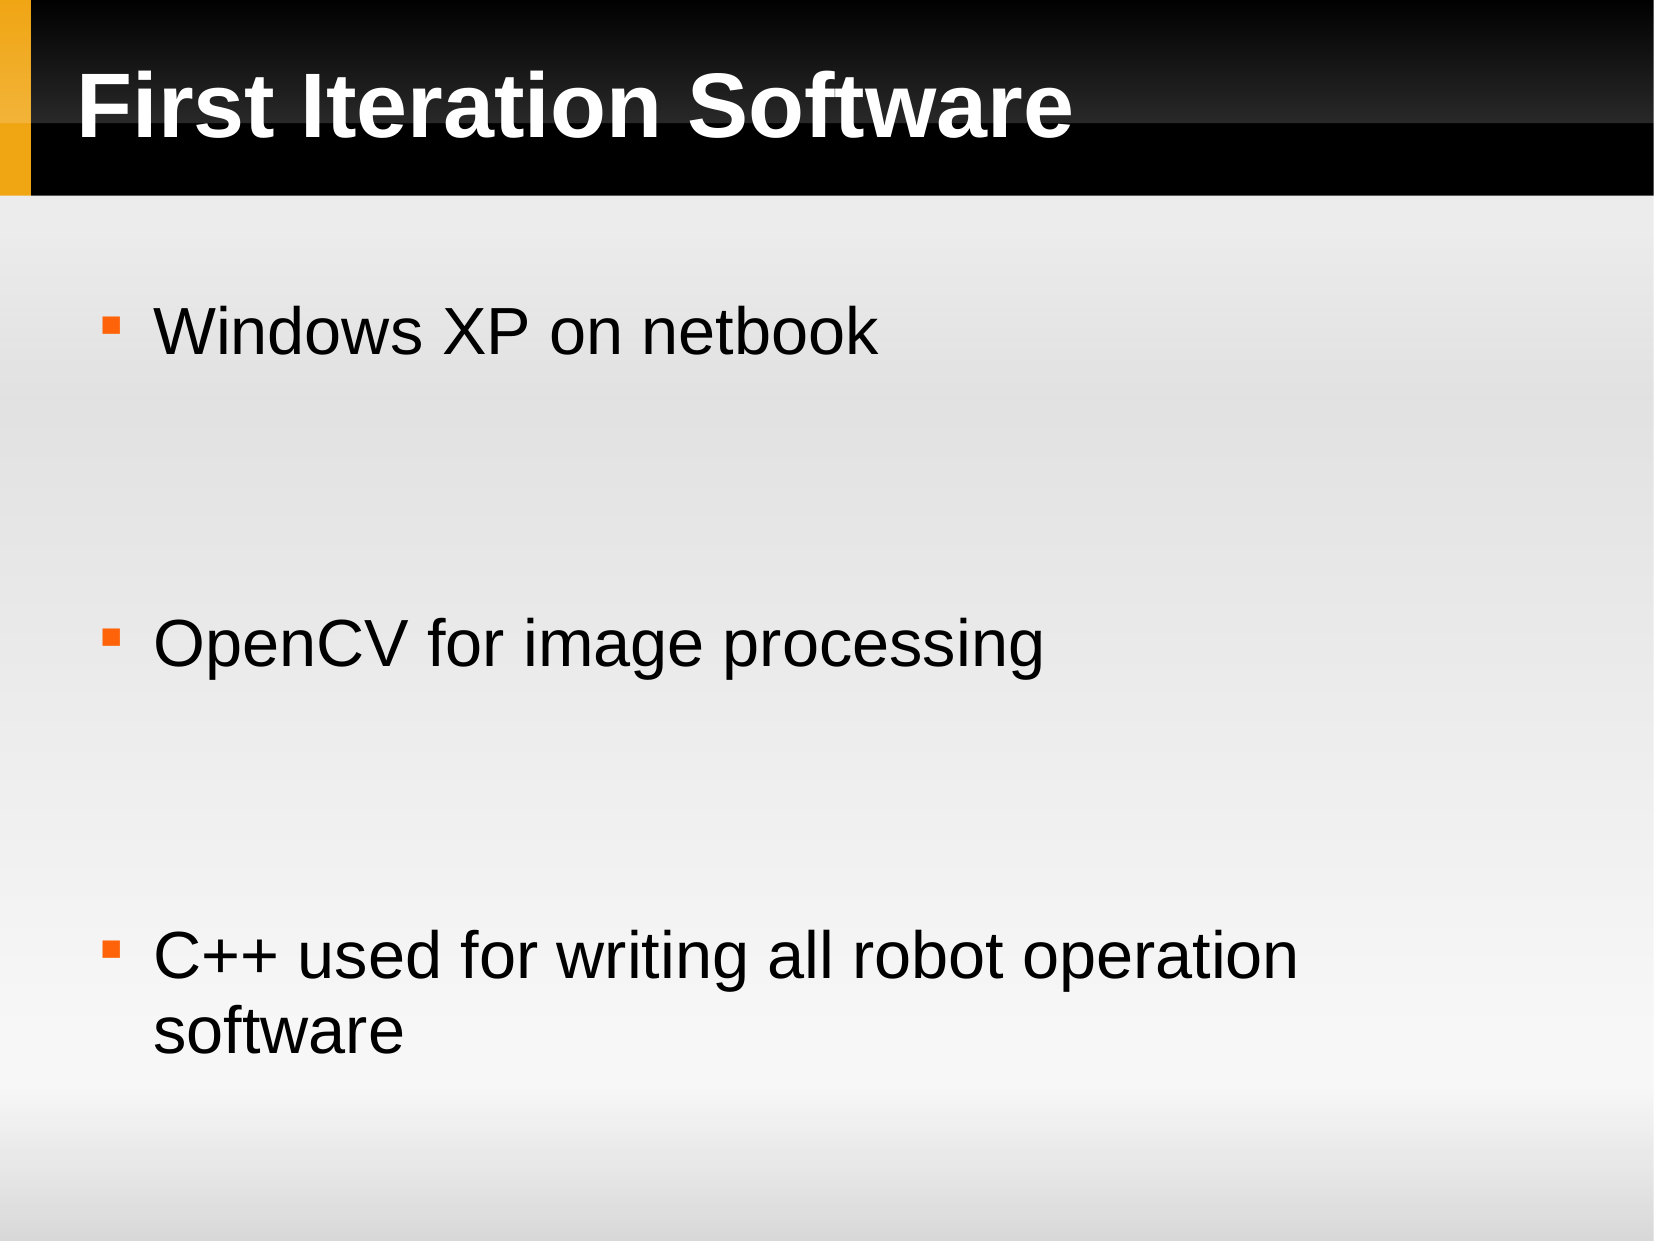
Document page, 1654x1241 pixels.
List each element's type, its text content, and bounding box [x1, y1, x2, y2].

list Windows XP on netbook OpenCV for image processing C++ used for writing all robot operation software [82, 290, 1571, 1109]
title First Iteration Software [76, 0, 1565, 208]
picture [0, 0, 1654, 1241]
